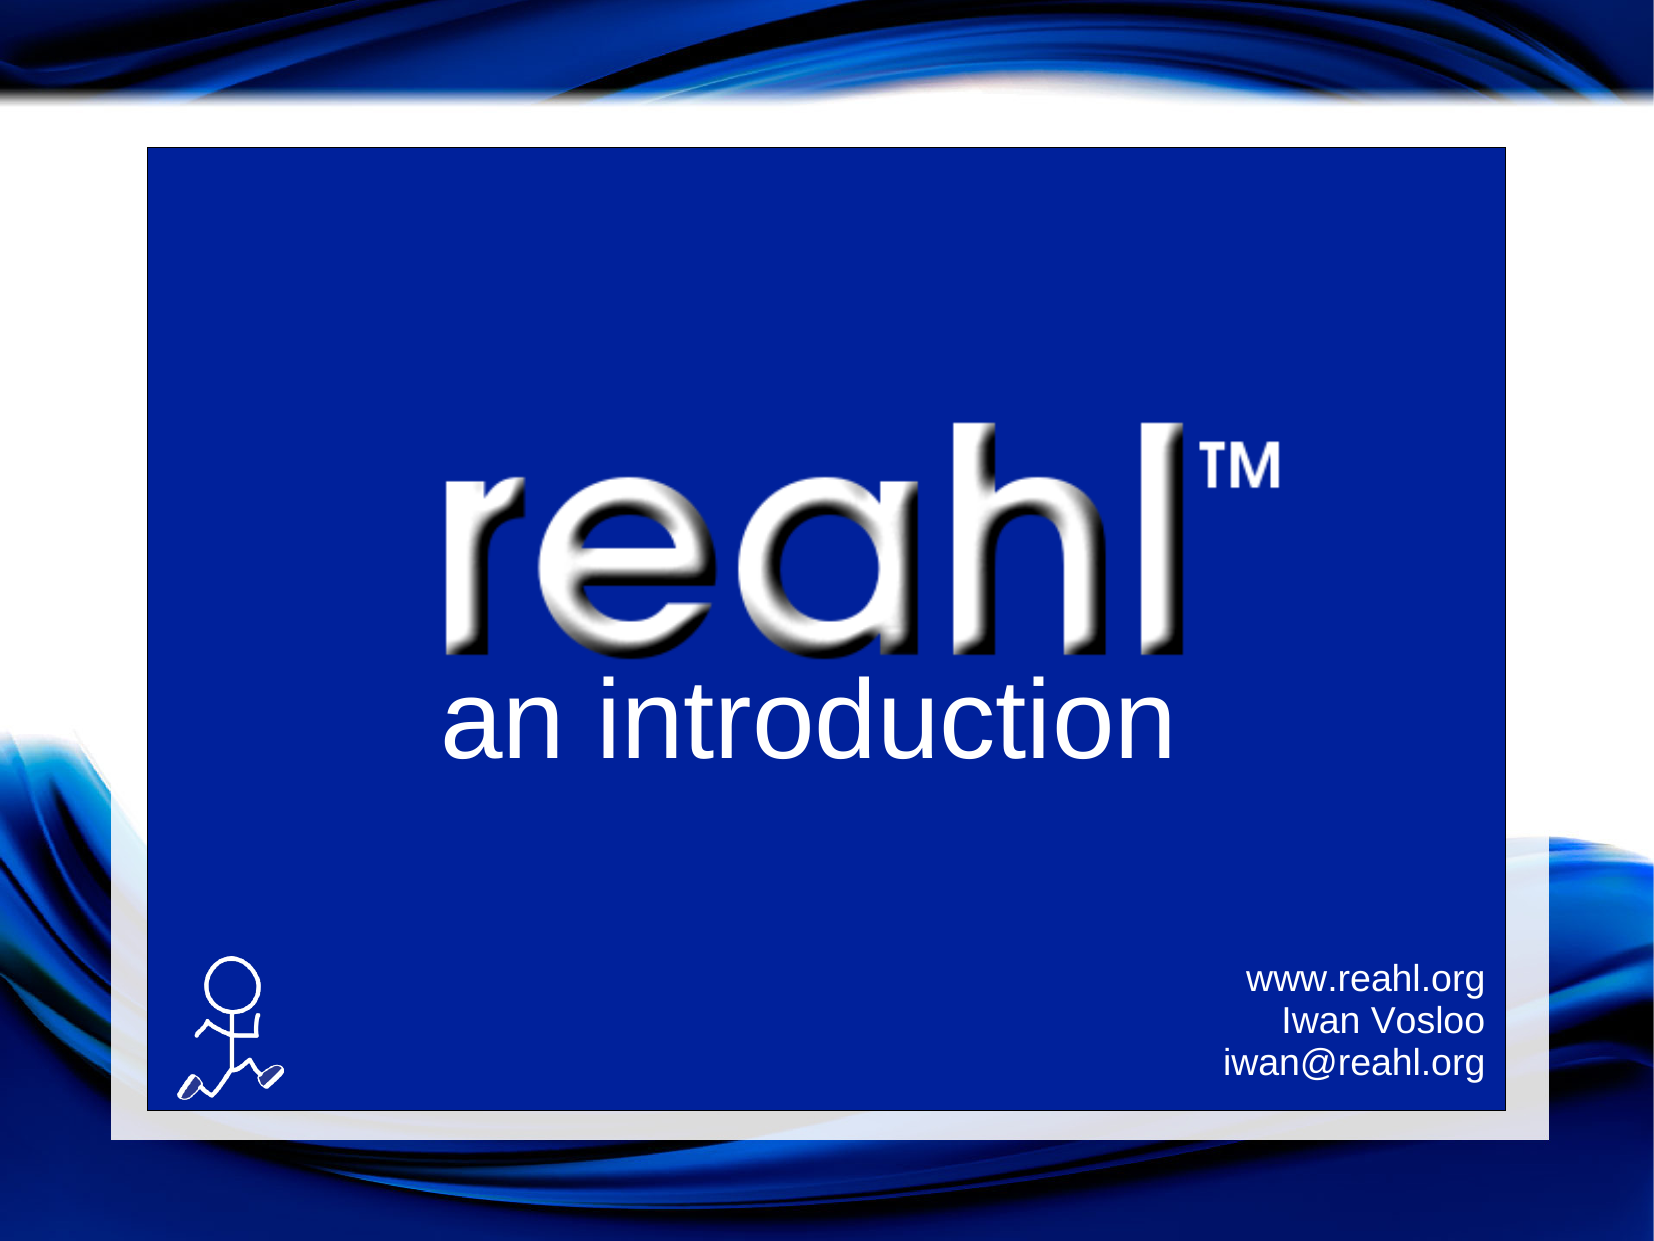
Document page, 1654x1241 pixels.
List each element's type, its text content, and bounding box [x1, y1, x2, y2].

picture [0, 0, 1654, 1241]
text_box an introduction [425, 649, 1205, 791]
text_box [147, 147, 1506, 1111]
text_box www.reahl.org Iwan Vosloo iwan@reahl.org [1116, 950, 1501, 1105]
